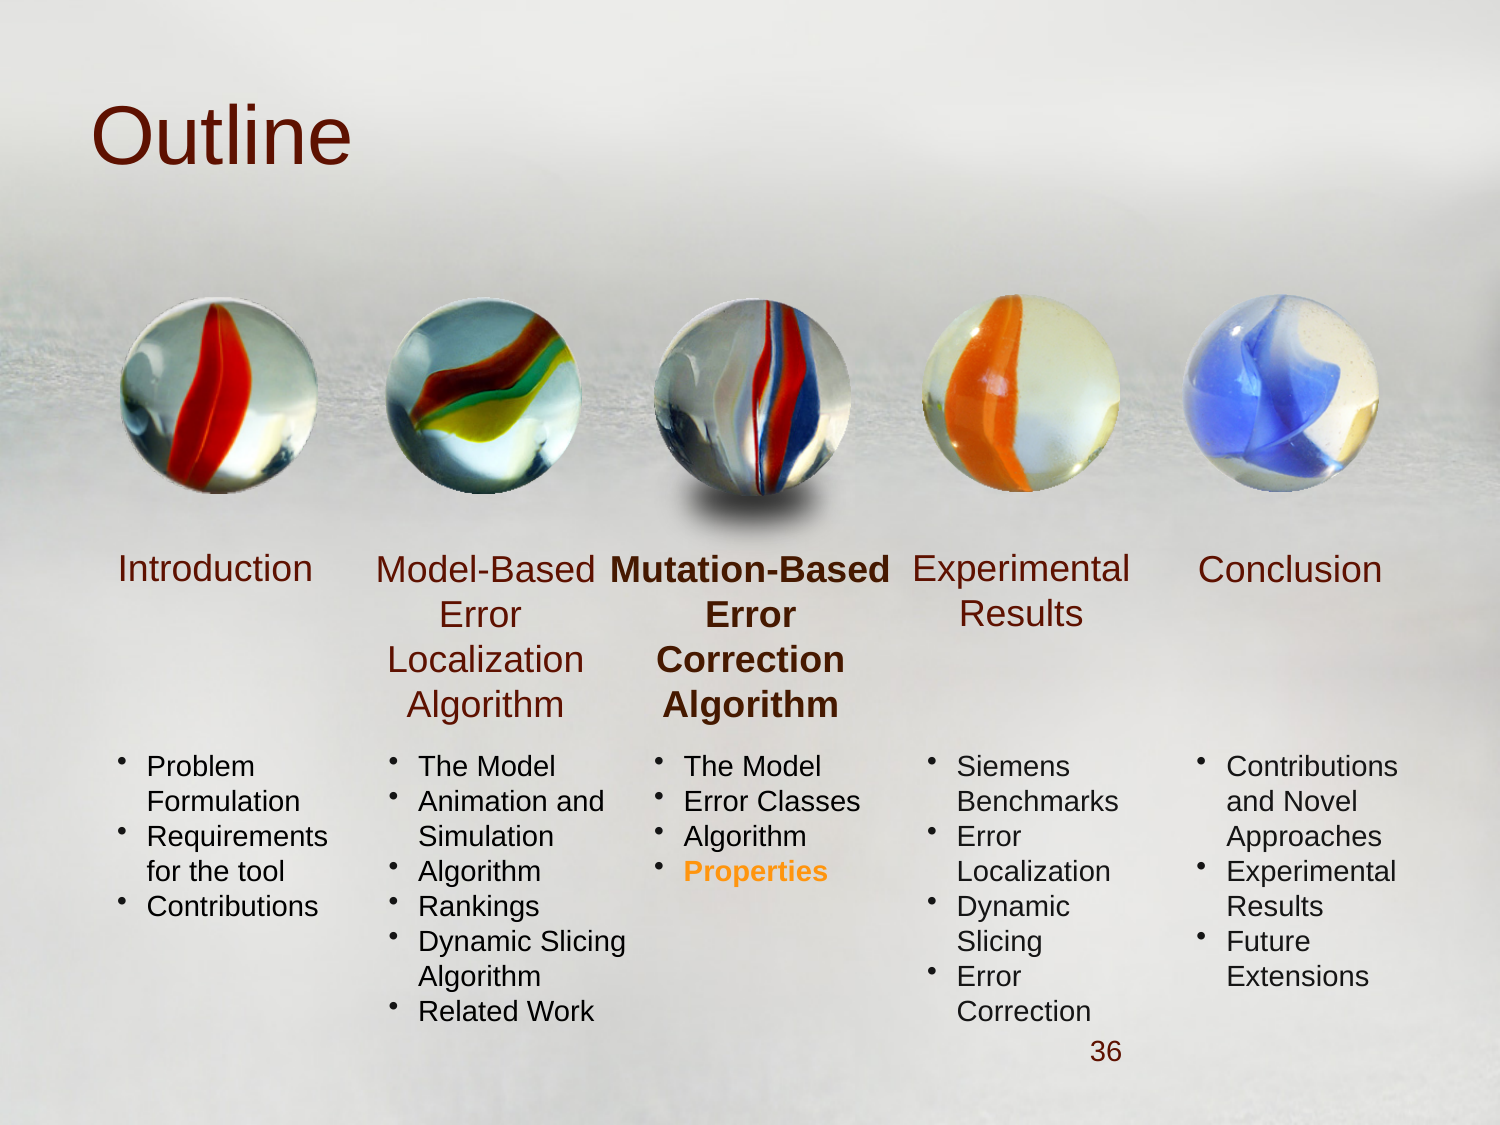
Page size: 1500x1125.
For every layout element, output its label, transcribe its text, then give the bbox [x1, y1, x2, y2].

text_box Mutation-Based Error Correction Algorithm [595, 537, 907, 732]
text_box Introduction [102, 536, 328, 597]
title Outline [75, 37, 1425, 225]
text_box The Model Animation and Simulation Algorithm Rankings Dynamic Slicing Algorithm Related Work [373, 740, 639, 1125]
picture [0, 0, 1500, 1125]
text_box Problem Formulation Requirements for the tool Contributions [102, 740, 360, 1125]
text_box The Model Error Classes Algorithm Properties [639, 740, 912, 1125]
text_box Model-Based Error Localization Algorithm [360, 537, 595, 732]
text_box Conclusion [1183, 537, 1398, 597]
text_box Experimental Results [897, 536, 1145, 642]
text_box Siemens Benchmarks Error Localization Dynamic Slicing Error Correction [912, 740, 1138, 1125]
text_box Contributions and Novel Approaches Experimental Results Future Extensions [1181, 740, 1440, 1125]
